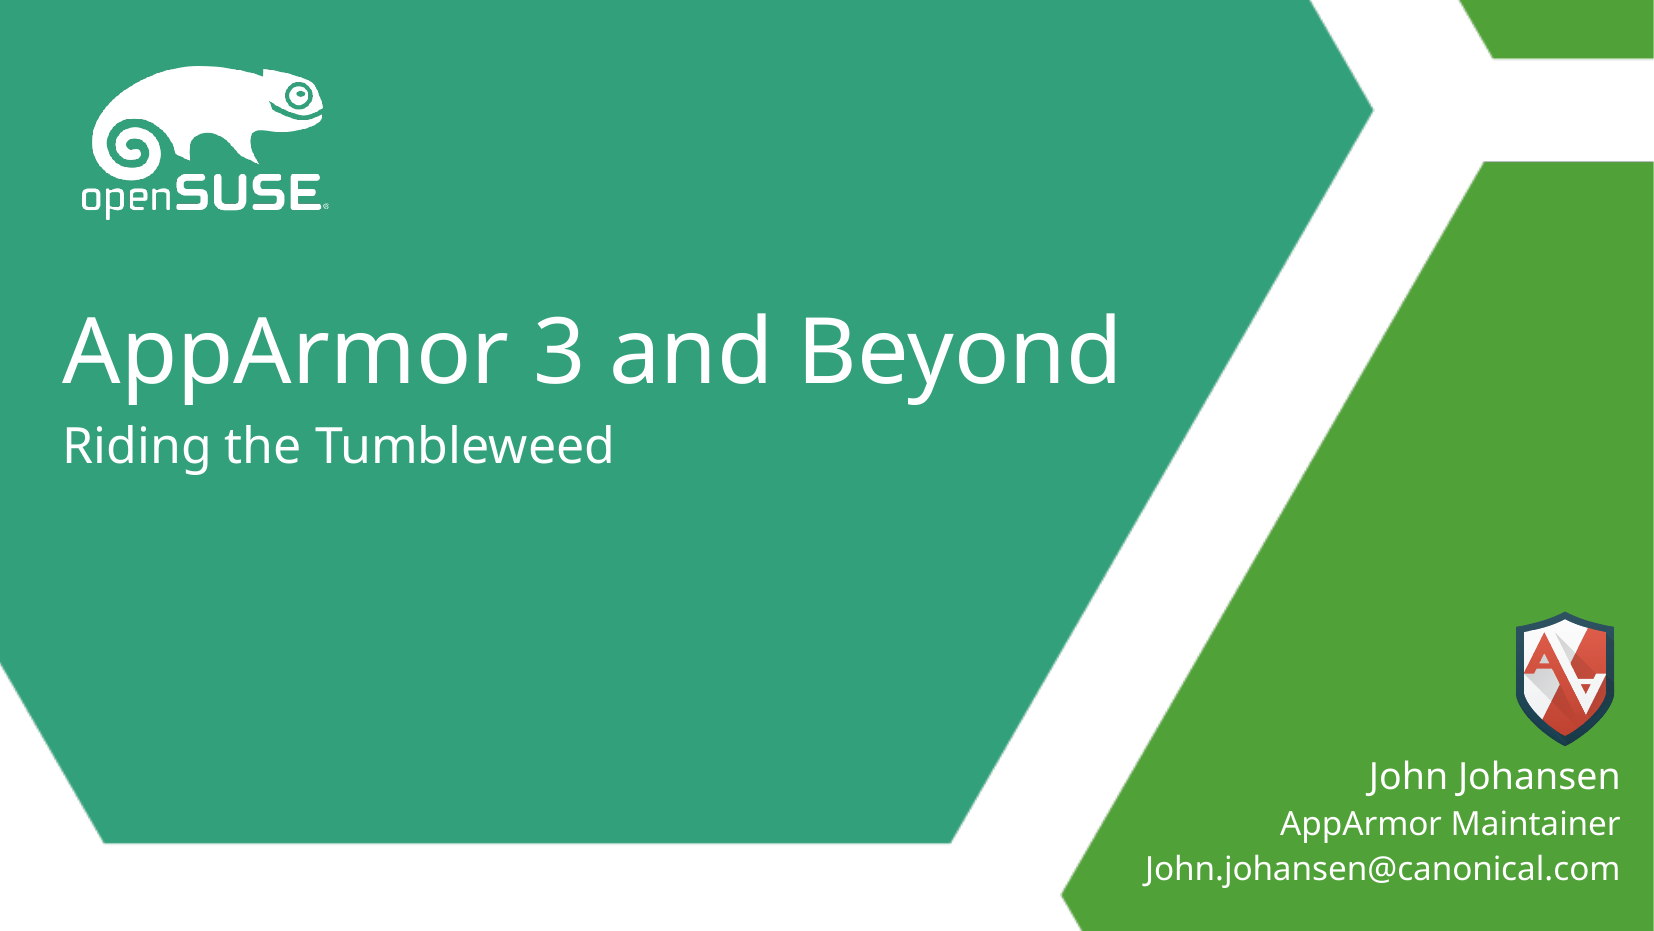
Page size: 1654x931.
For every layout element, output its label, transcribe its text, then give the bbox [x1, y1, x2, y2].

subtitle John Johansen AppArmor Maintainer John.johansen@canonical.com [1114, 686, 1622, 931]
picture [0, 0, 1654, 931]
title AppArmor 3 and Beyond Riding the Tumbleweed [62, 219, 1295, 545]
